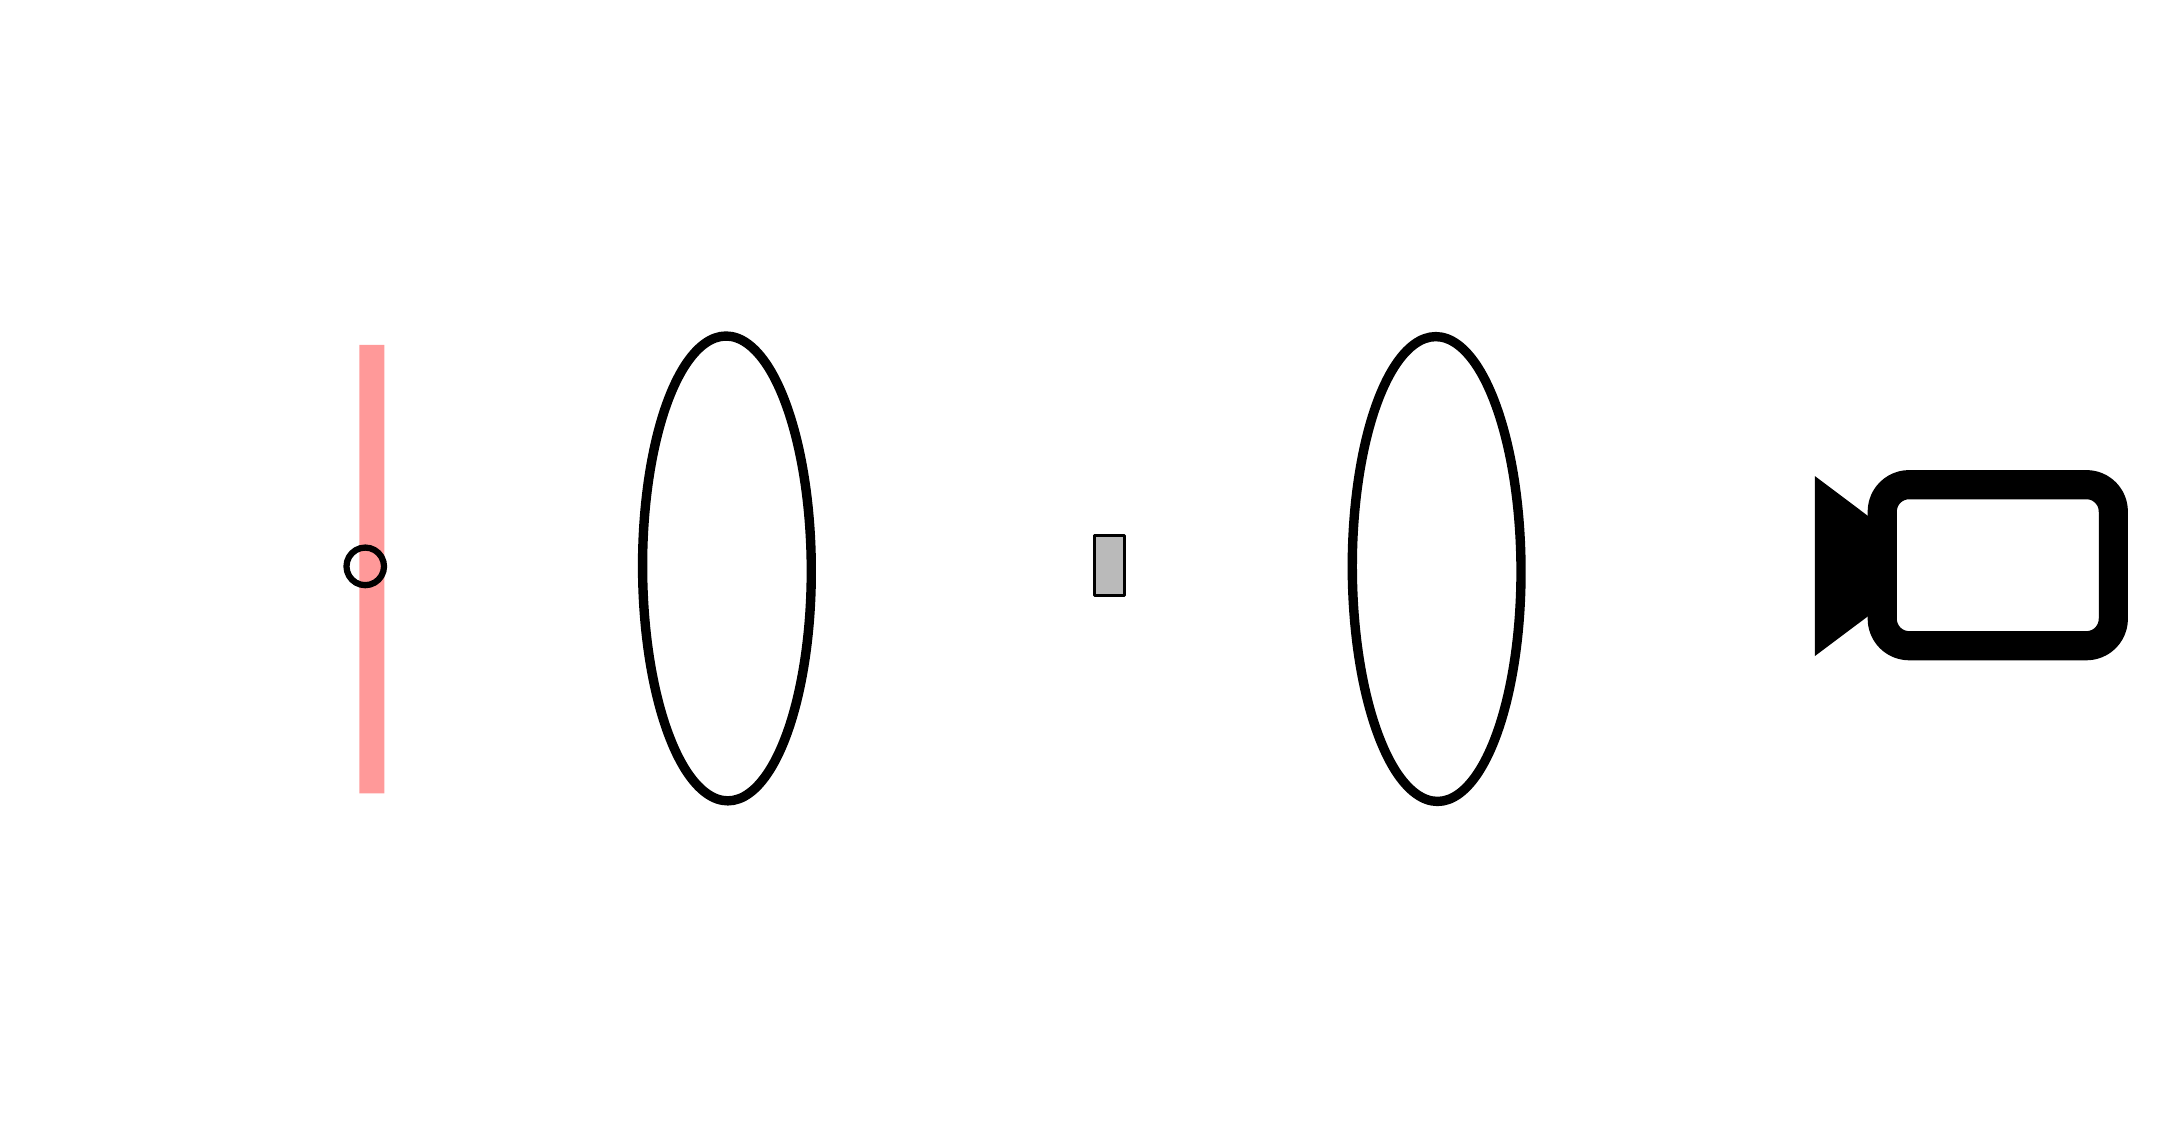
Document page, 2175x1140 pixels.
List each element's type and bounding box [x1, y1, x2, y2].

text_box [642, 336, 812, 801]
text_box [1882, 484, 2114, 646]
text_box [1352, 336, 1522, 802]
text_box [1094, 535, 1125, 596]
text_box [1814, 476, 1875, 657]
